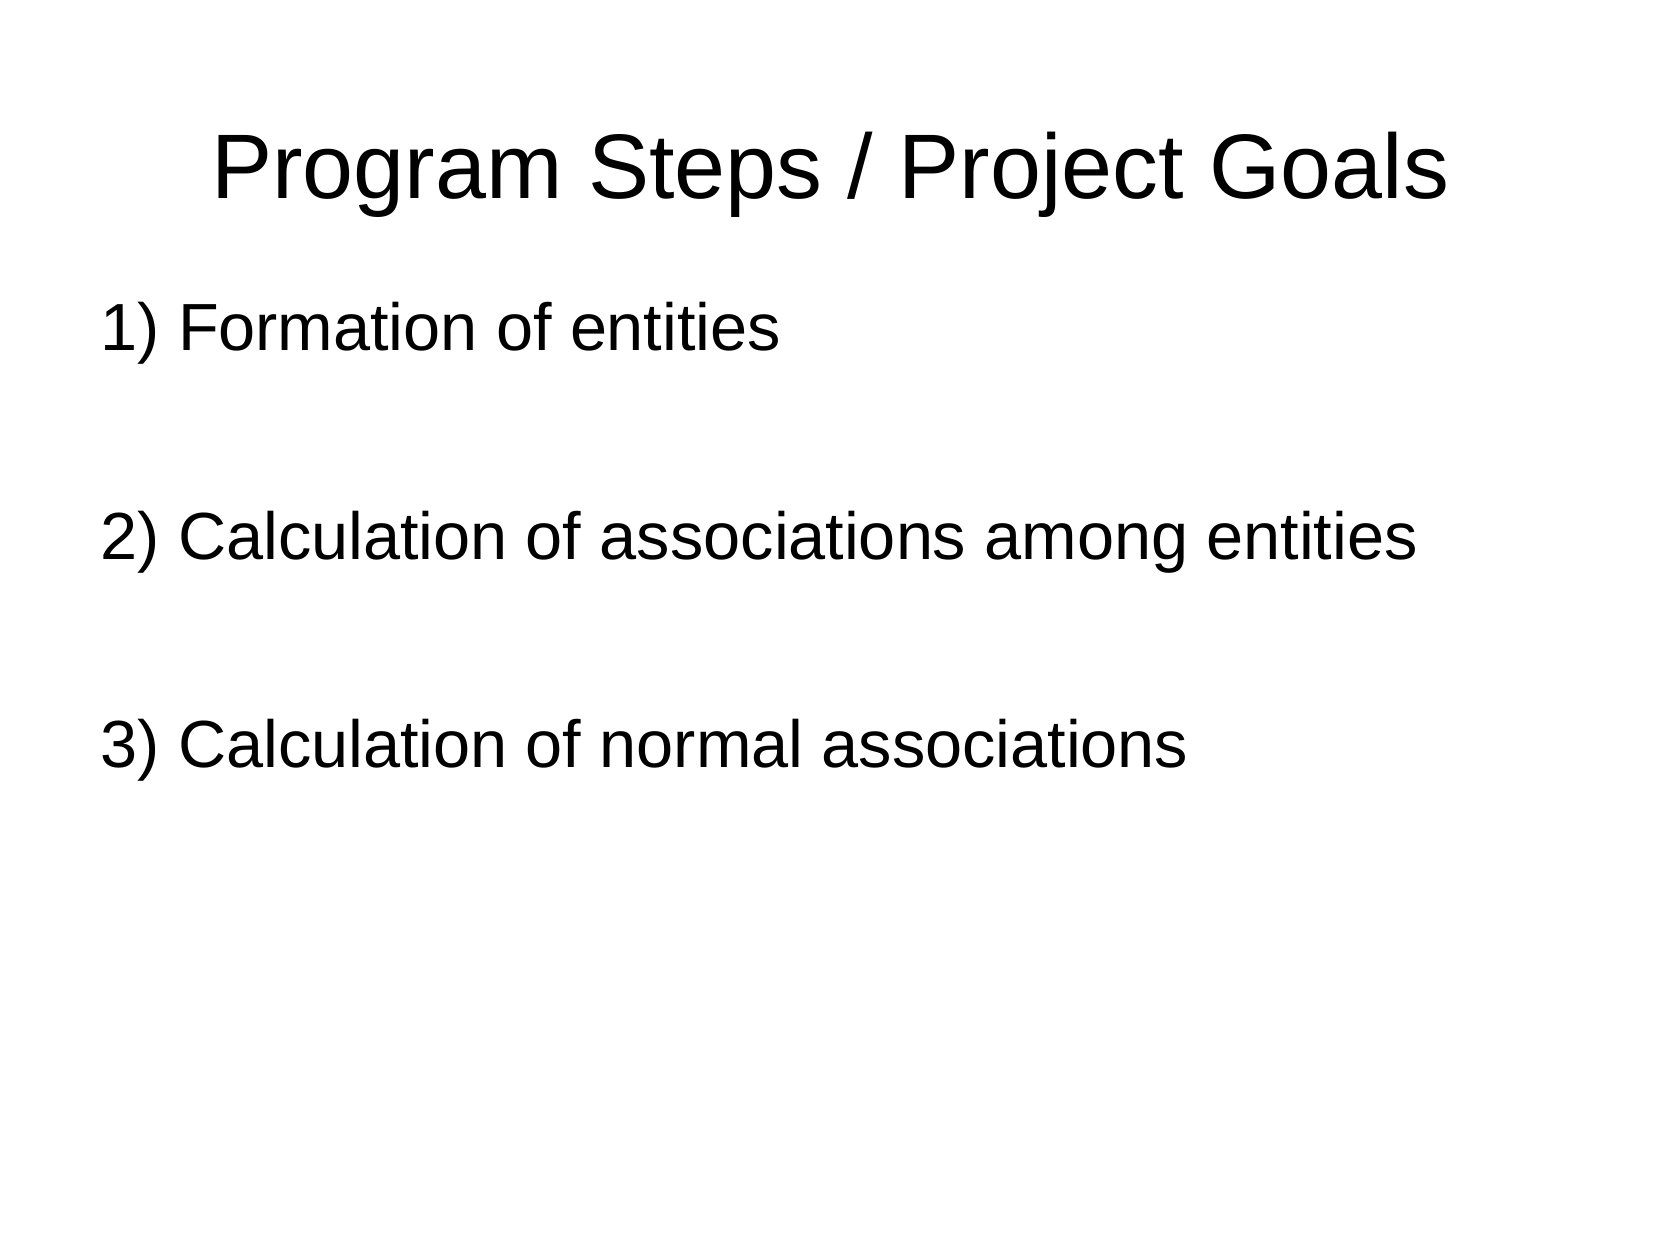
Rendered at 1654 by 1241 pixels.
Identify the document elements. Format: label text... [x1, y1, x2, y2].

title Program Steps / Project Goals [86, 70, 1576, 263]
list Formation of entities Calculation of associations among entities Calculation of normal associations [82, 290, 1571, 1094]
